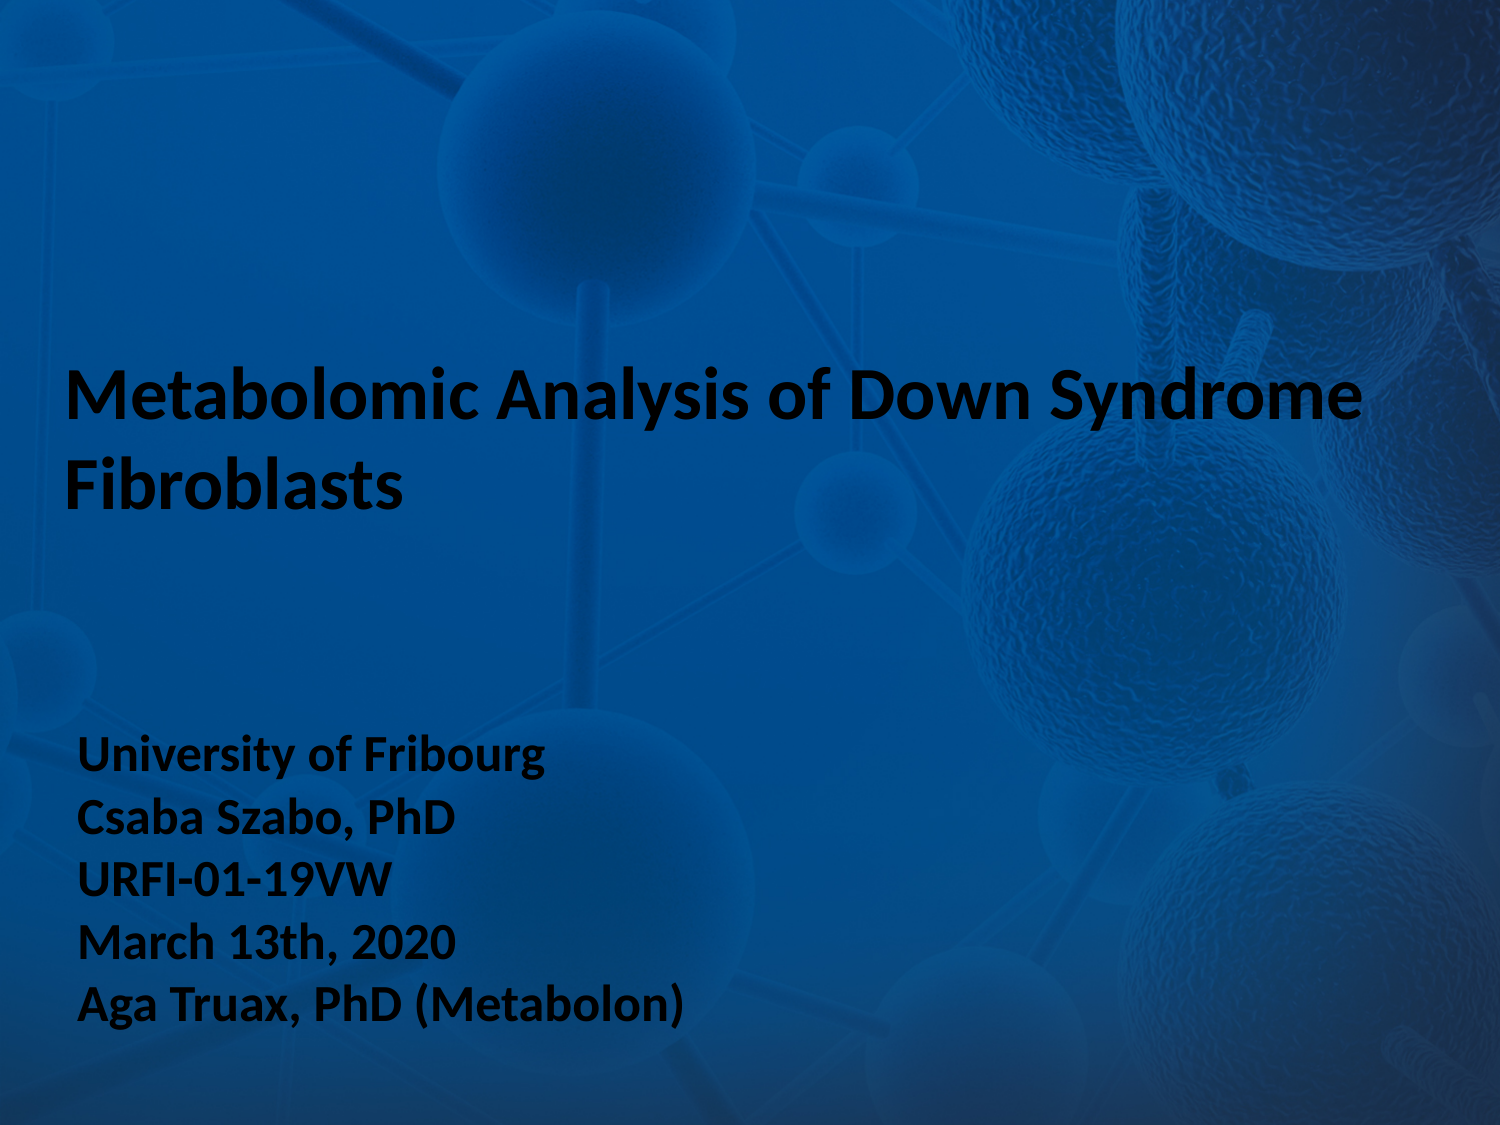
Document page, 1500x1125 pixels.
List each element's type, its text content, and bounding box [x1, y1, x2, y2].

text_box Metabolomic Analysis of Down Syndrome Fibroblasts [49, 337, 1403, 579]
picture [0, 0, 1500, 1125]
text_box University of Fribourg Csaba Szabo, PhD URFI-01-19VW March 13th, 2020 Aga Truax, PhD (Metabolon) [62, 712, 1426, 1040]
